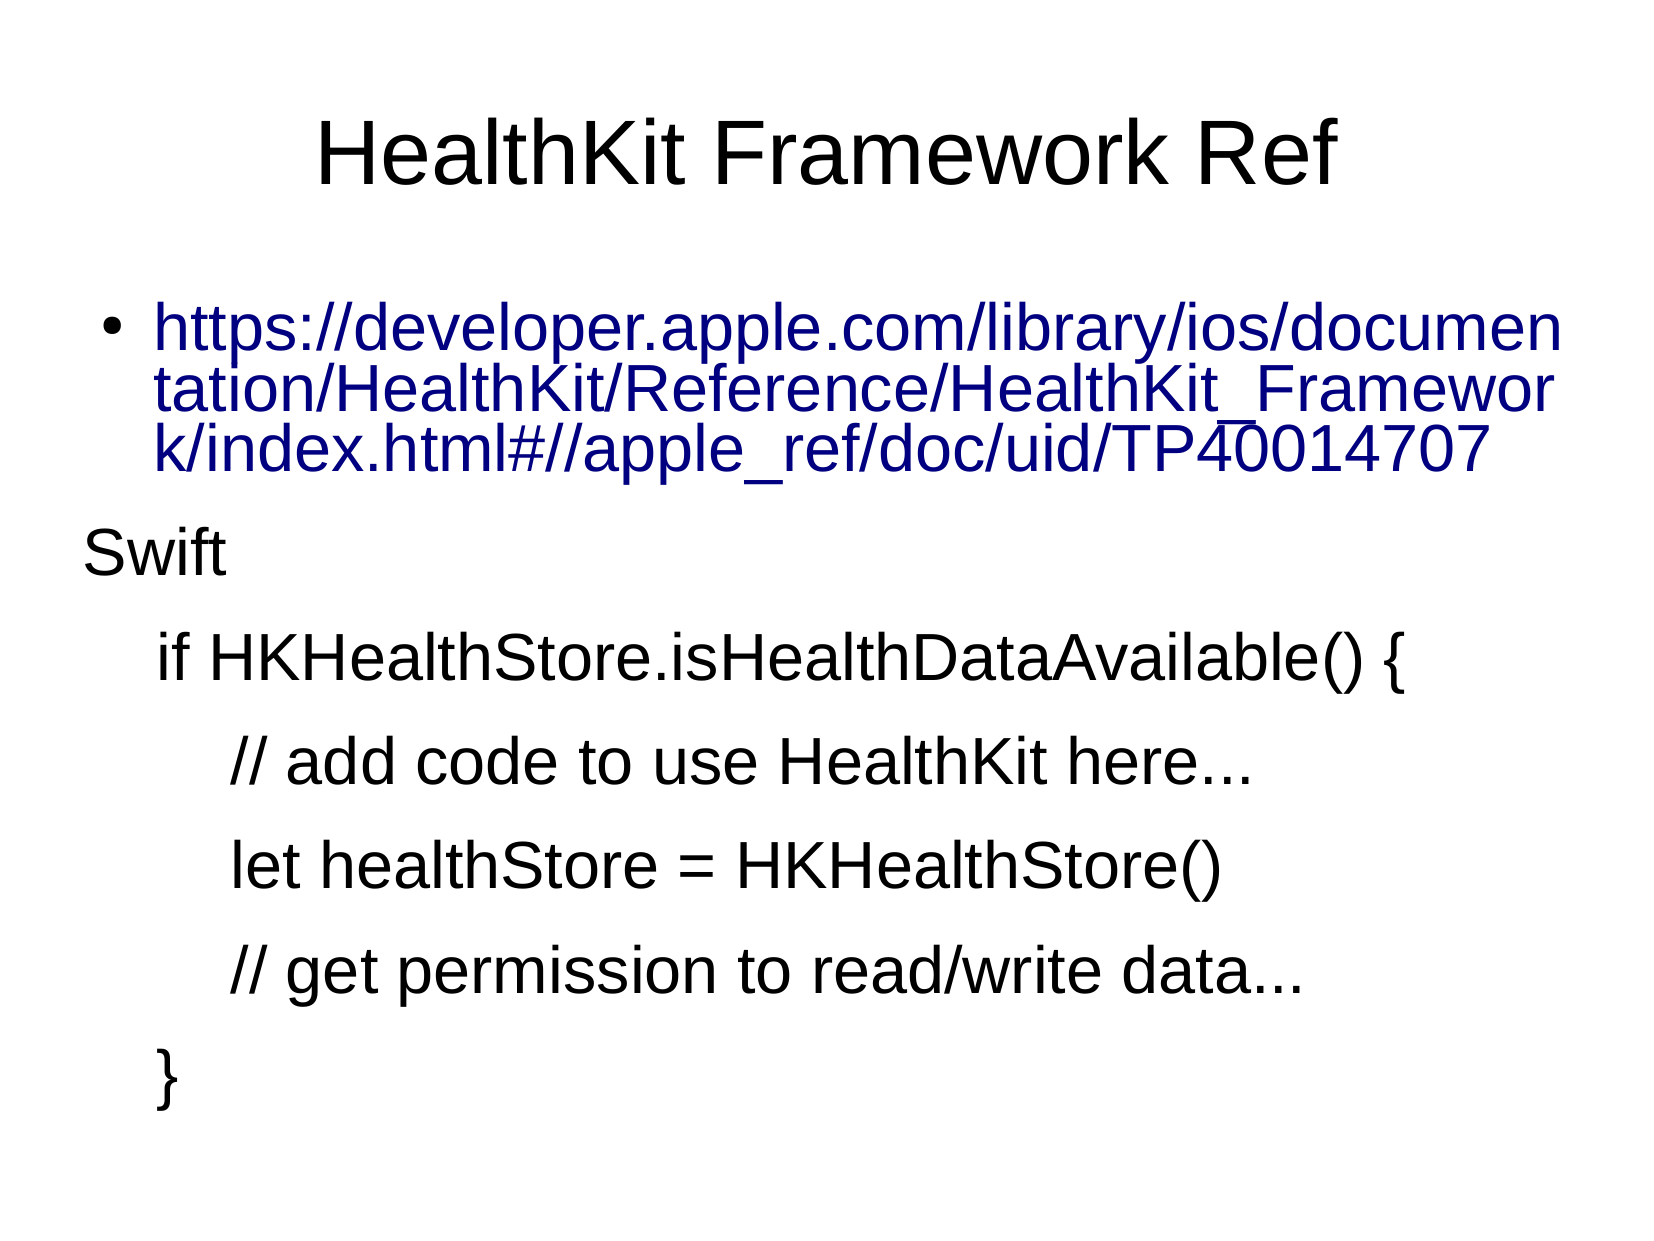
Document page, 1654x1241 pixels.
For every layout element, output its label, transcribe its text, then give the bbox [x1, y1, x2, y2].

list https://developer.apple.com/library/ios/documentation/HealthKit/Reference/HealthKit_Framework/index.html#//apple_ref/doc/uid/TP40014707 Swift if HKHealthStore.isHealthDataAvailable() { // add code to use HealthKit here... let healthStore = HKHealthStore() // get permission to read/write data... } [82, 290, 1571, 1010]
title HealthKit Framework Ref [82, 49, 1571, 257]
